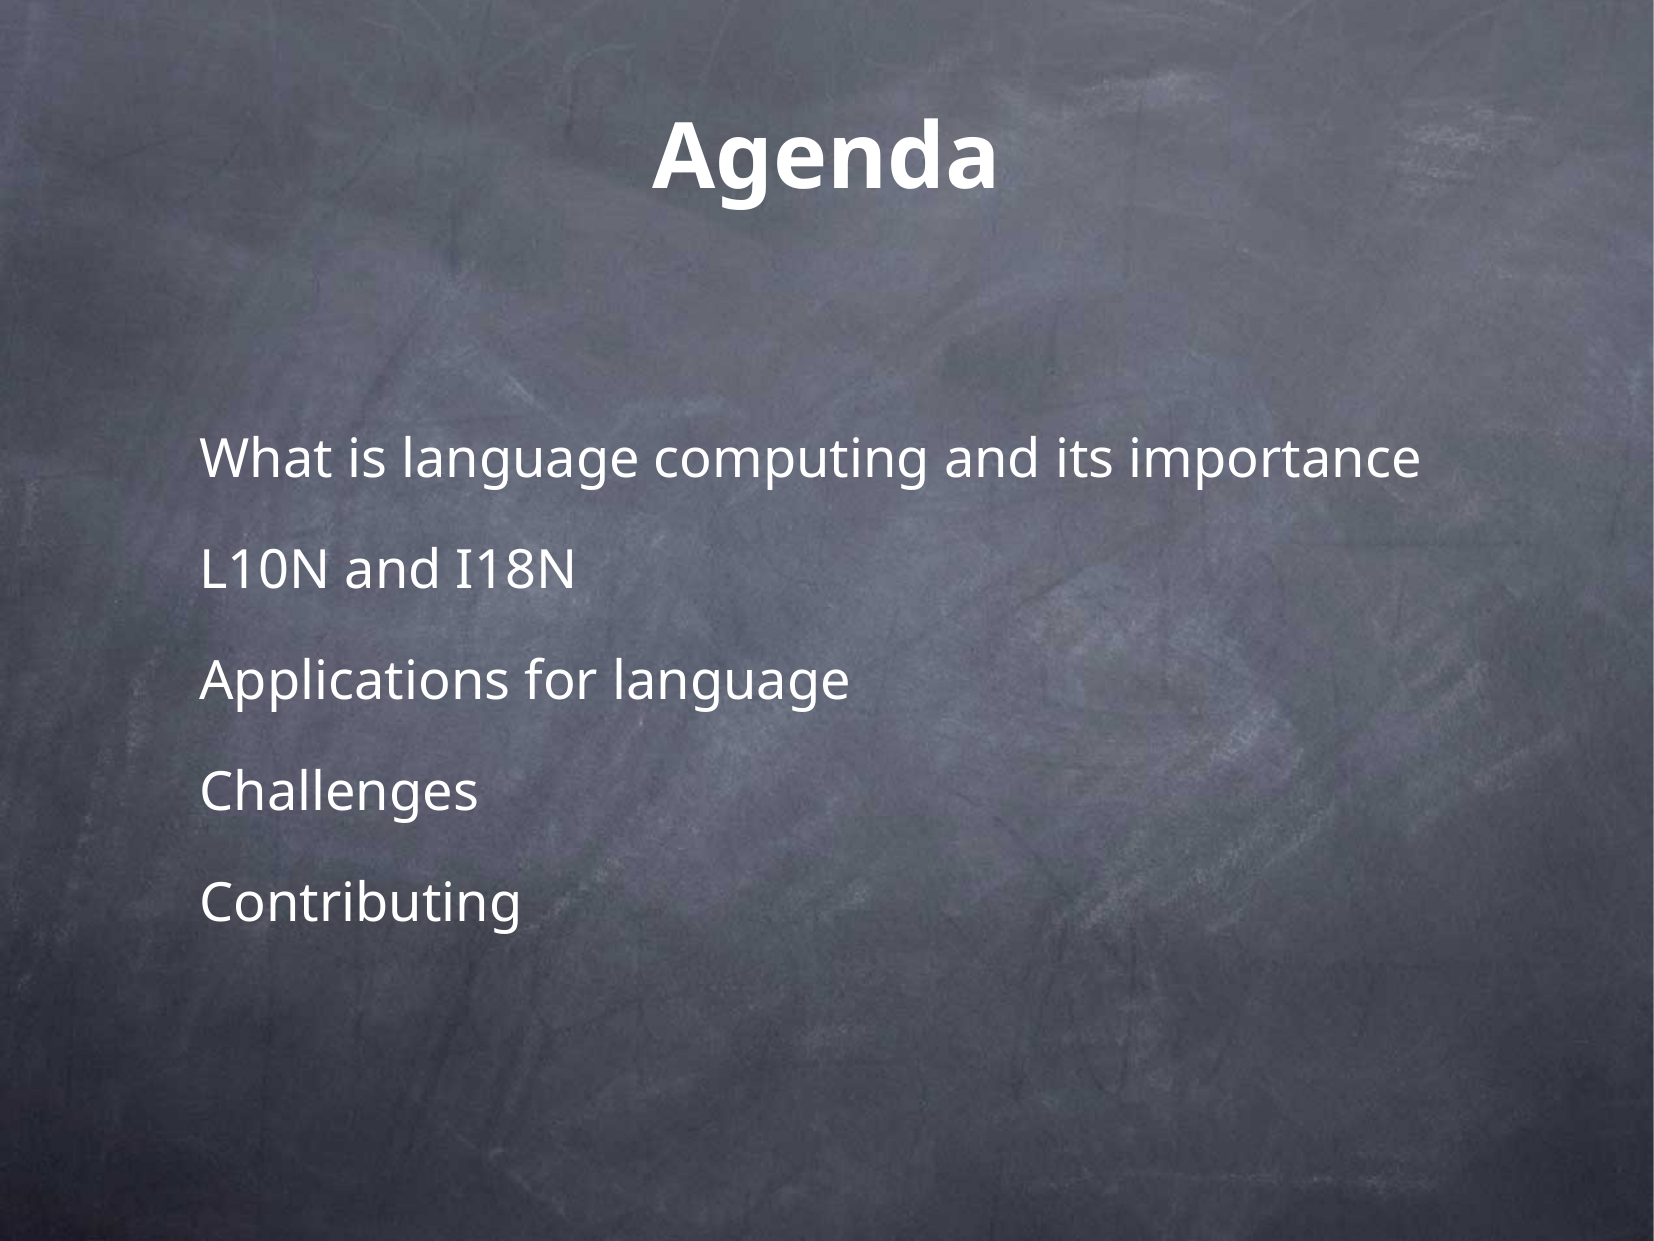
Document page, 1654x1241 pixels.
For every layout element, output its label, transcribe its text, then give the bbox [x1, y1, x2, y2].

text_box What is language computing and its importance L10N and I18N Applications for language Challenges Contributing [184, 375, 1325, 1071]
picture [0, 0, 1654, 1241]
title Agenda [82, 56, 1571, 250]
